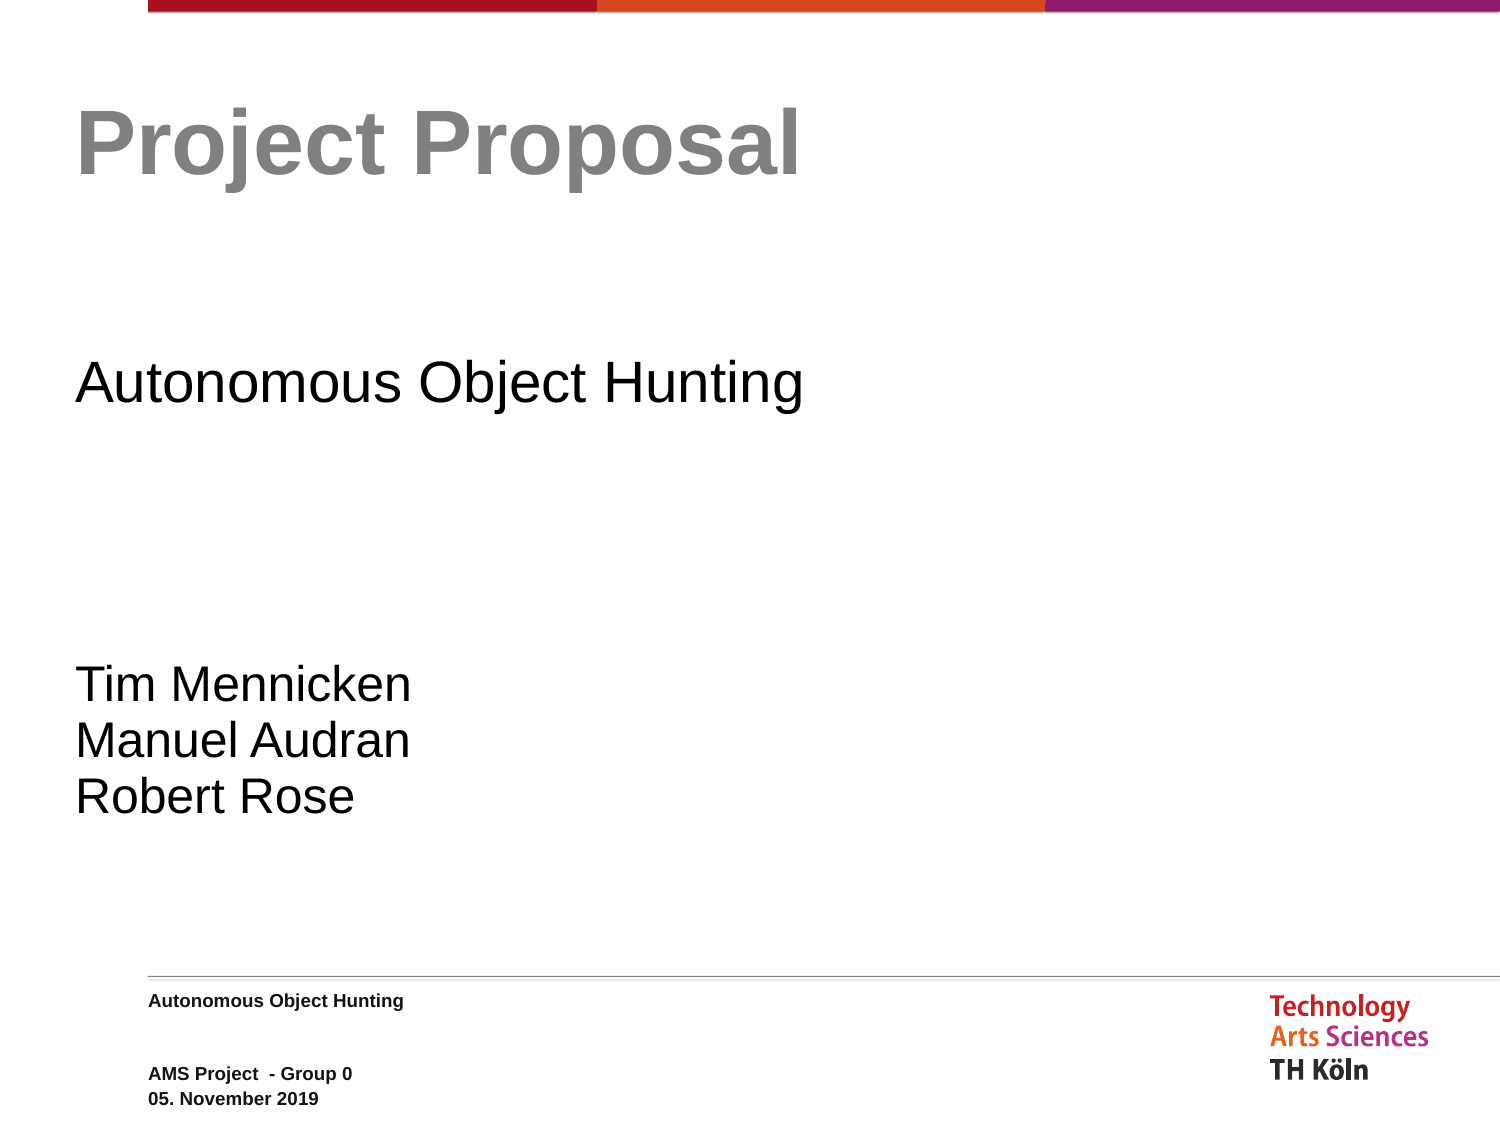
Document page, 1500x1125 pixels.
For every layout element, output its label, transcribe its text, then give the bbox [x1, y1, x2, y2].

title Project Proposal [75, 22, 1411, 264]
subtitle Autonomous Object Hunting Tim Mennicken Manuel Audran Robert Rose [75, 285, 1425, 916]
